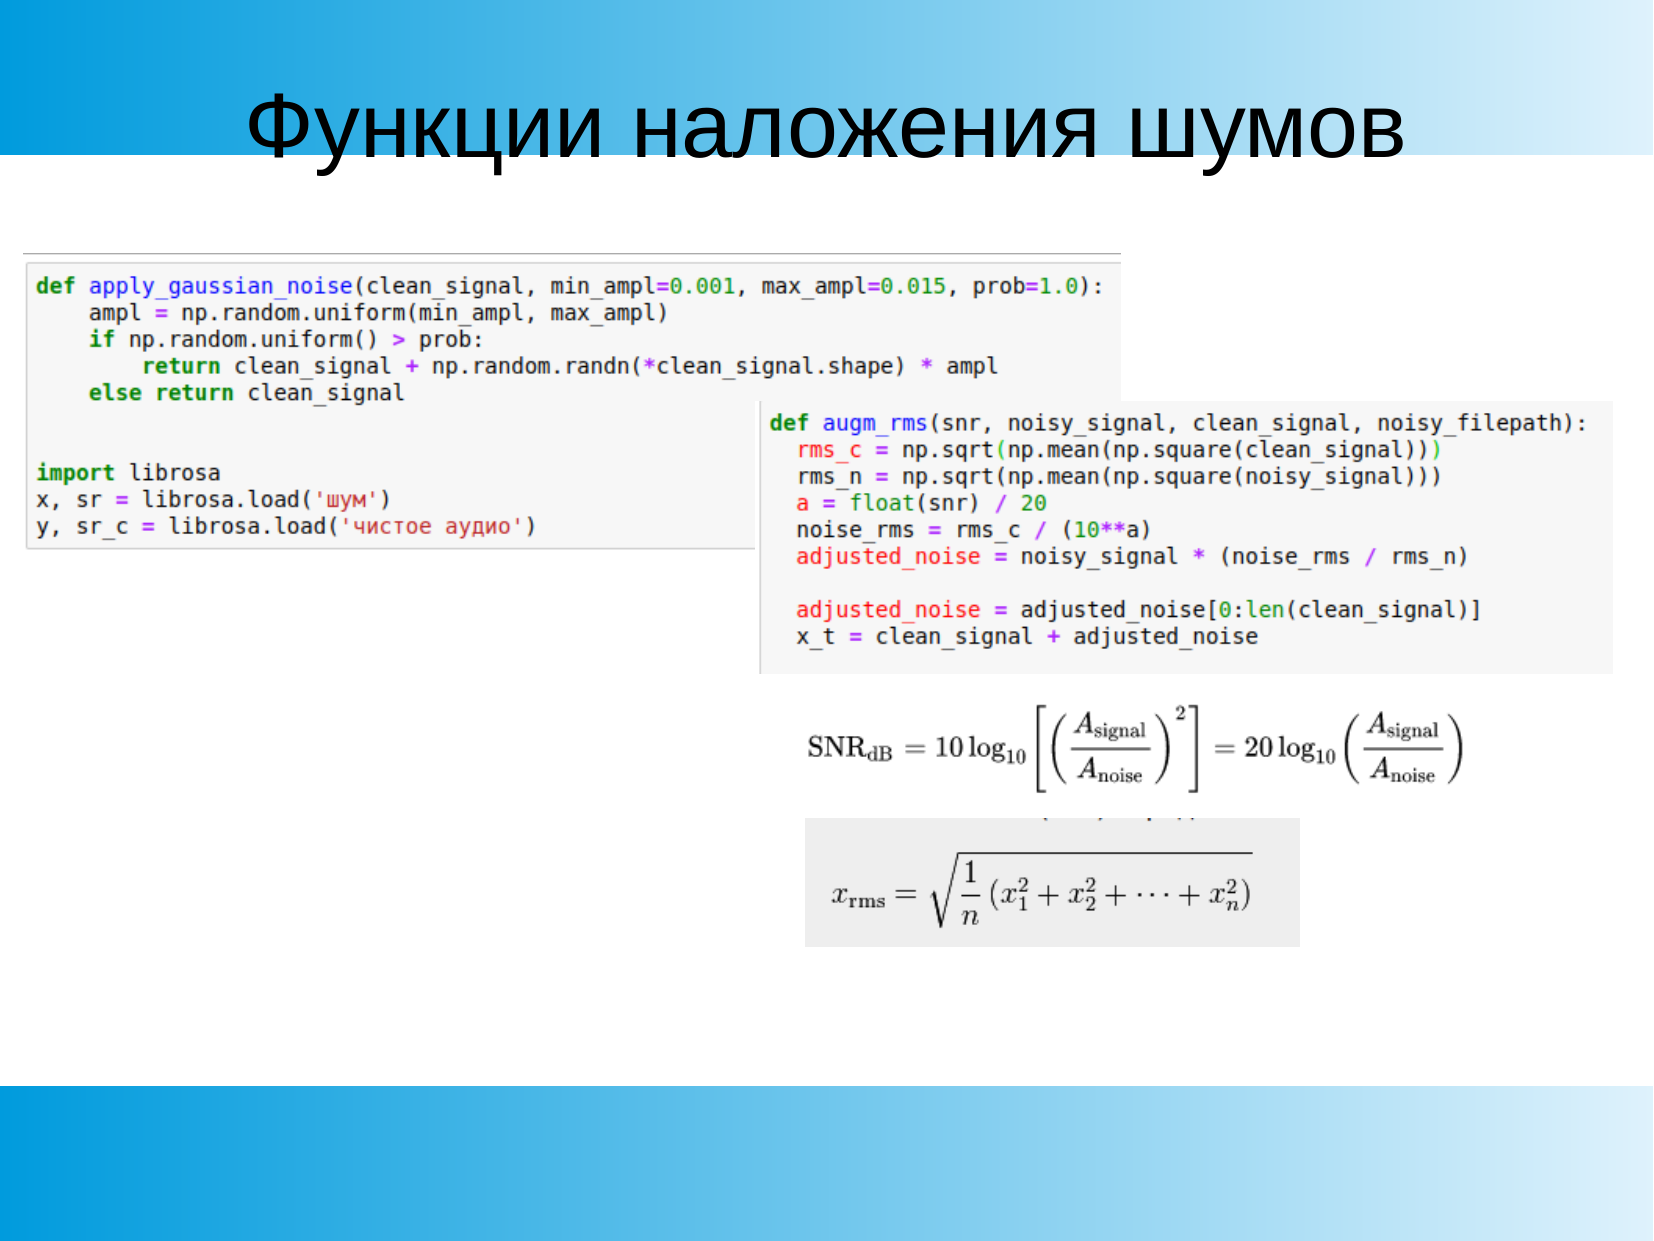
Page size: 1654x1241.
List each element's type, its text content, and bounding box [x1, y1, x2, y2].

title Функции наложения шумов [82, 73, 1571, 179]
picture [23, 253, 1613, 674]
picture [779, 688, 1475, 815]
picture [805, 818, 1300, 947]
